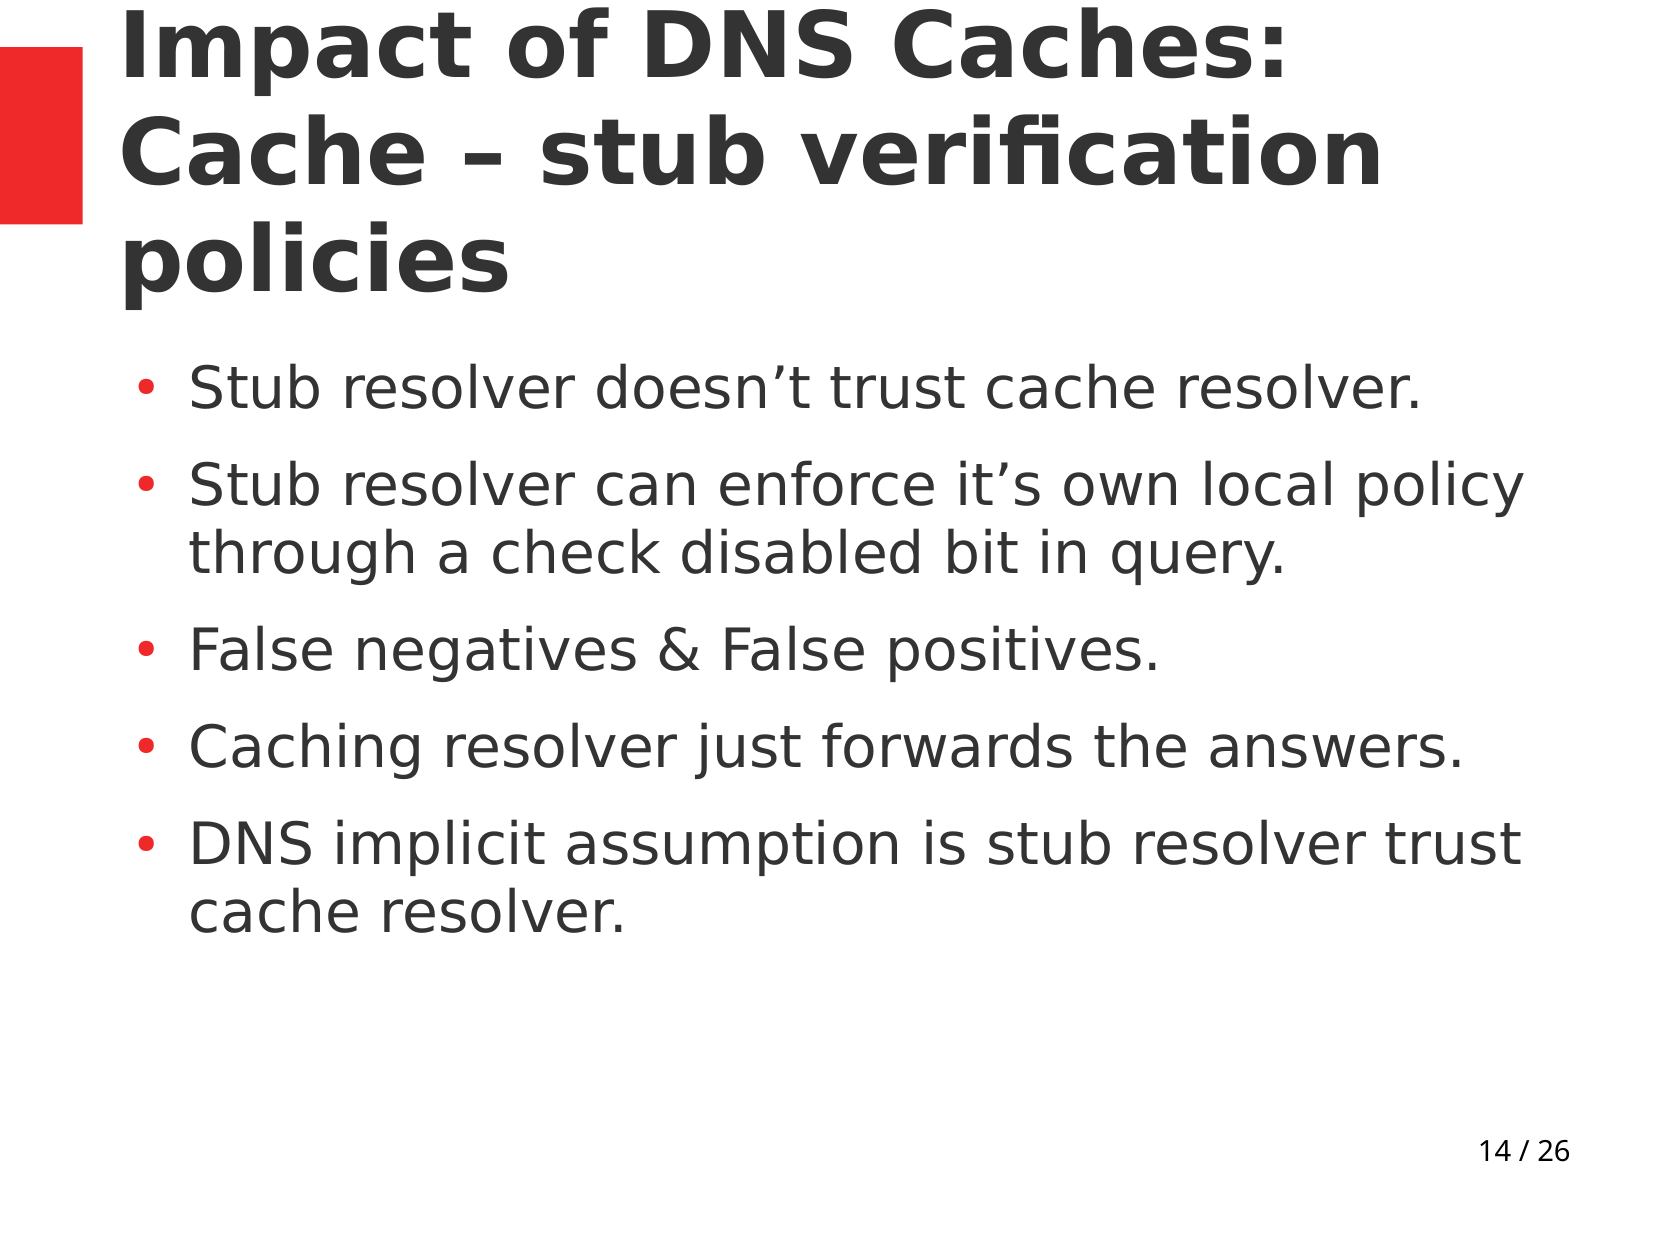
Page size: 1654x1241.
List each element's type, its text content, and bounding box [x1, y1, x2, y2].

title Impact of DNS Caches: Cache – stub verification policies [118, 0, 1571, 314]
list Stub resolver doesn’t trust cache resolver. Stub resolver can enforce it’s own local policy through a check disabled bit in query. False negatives & False positives. Caching resolver just forwards the answers. DNS implicit assumption is stub resolver trust cache resolver. [118, 354, 1536, 1074]
